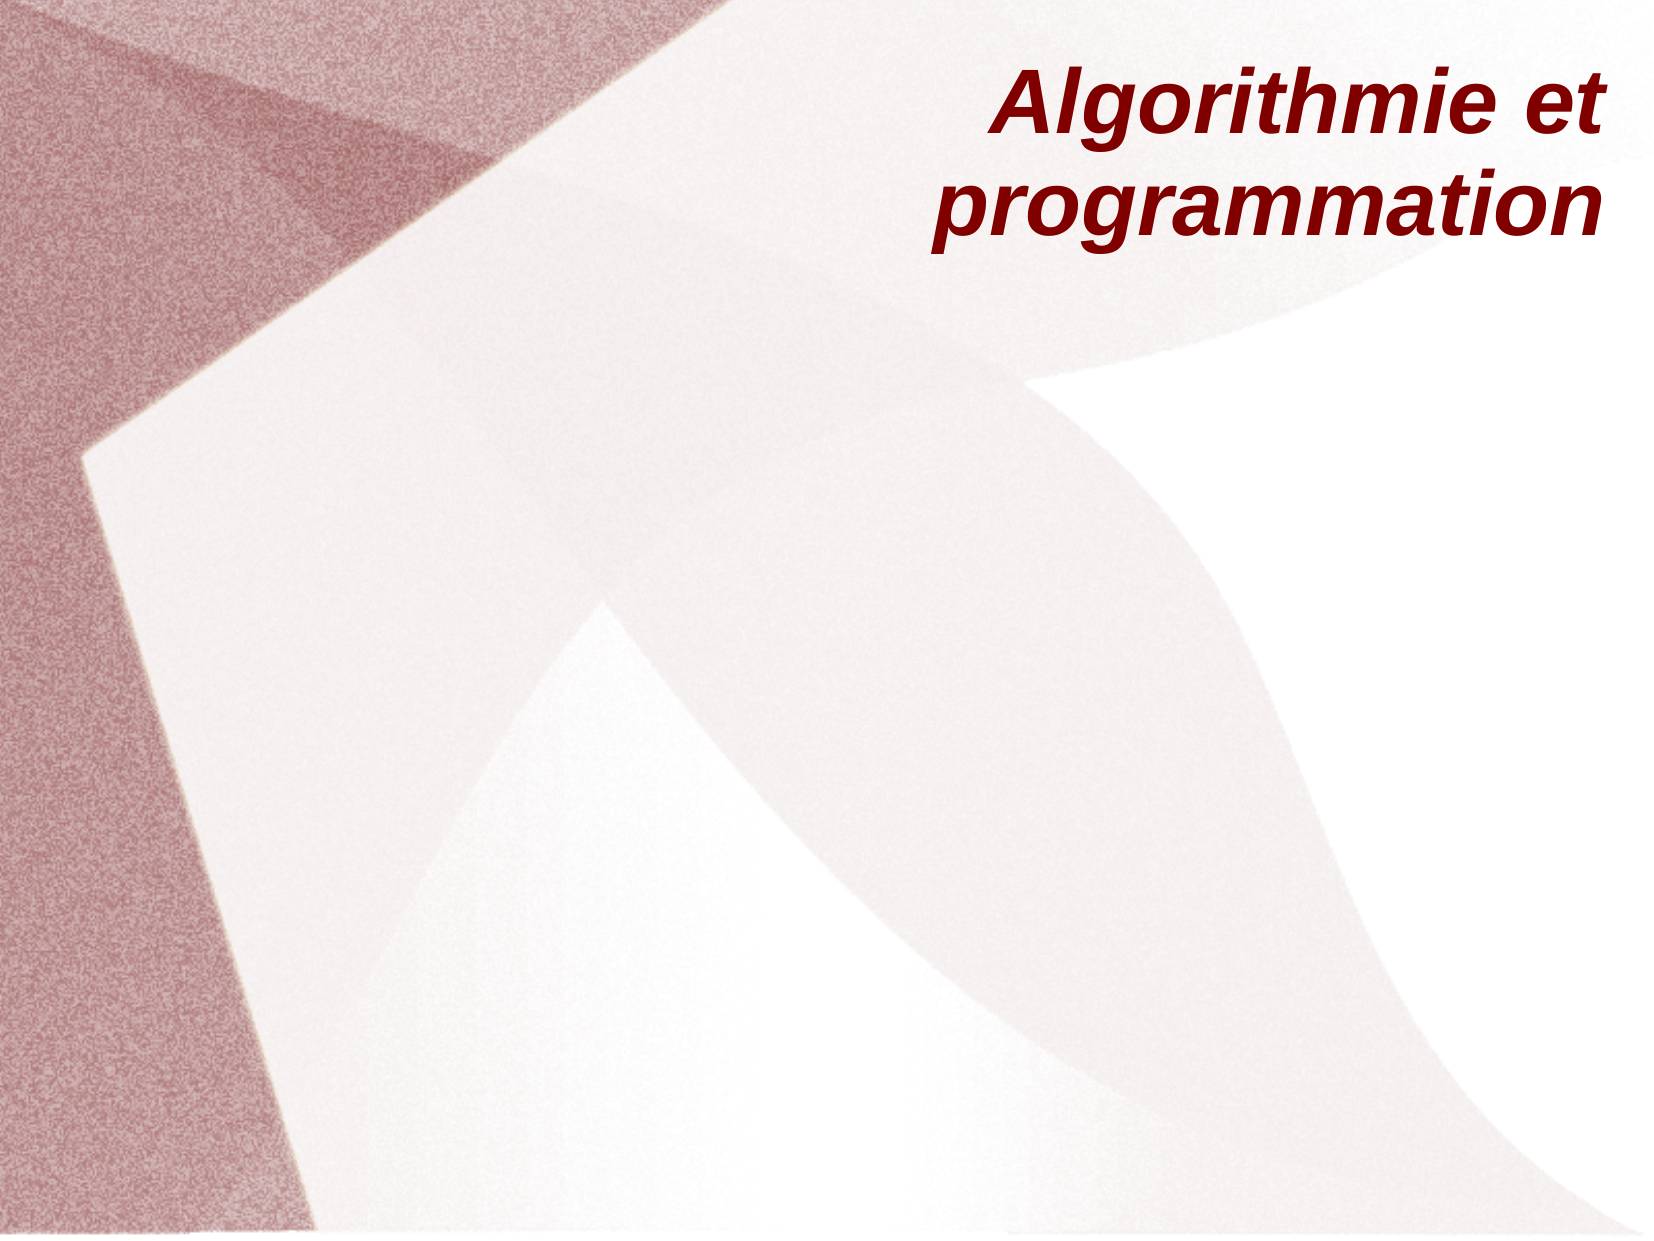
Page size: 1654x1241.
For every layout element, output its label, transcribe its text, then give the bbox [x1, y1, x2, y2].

picture [0, 0, 1654, 1241]
title Algorithmie et programmation [596, 49, 1607, 257]
